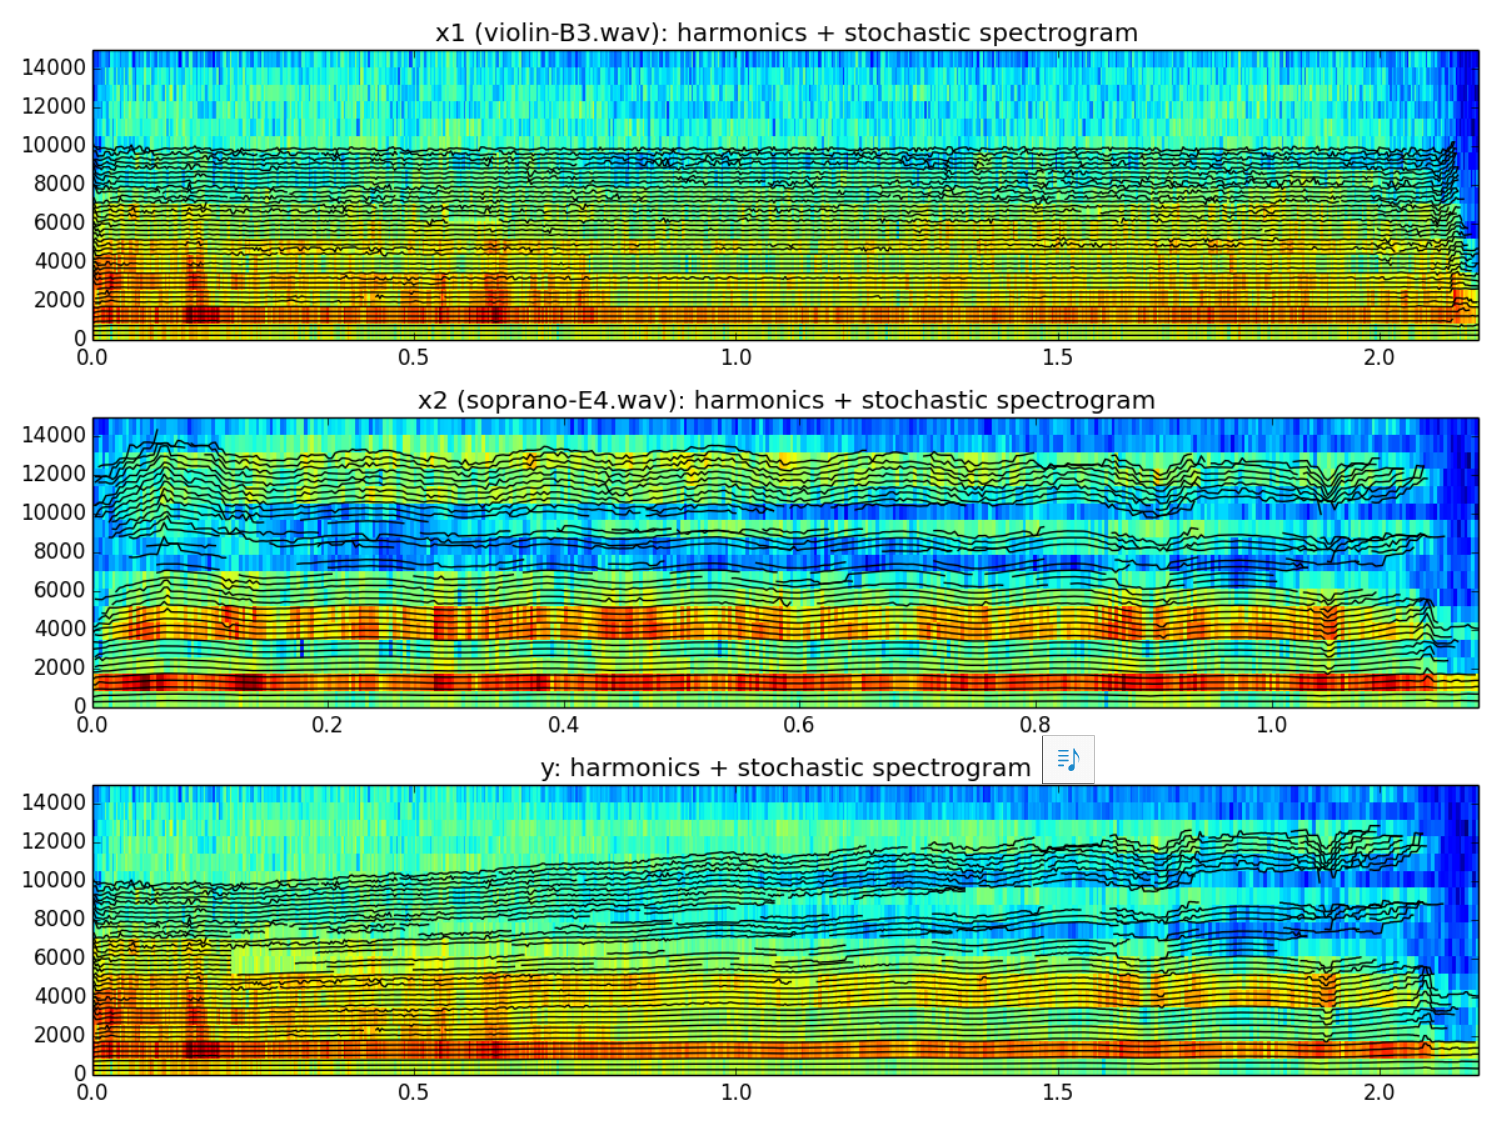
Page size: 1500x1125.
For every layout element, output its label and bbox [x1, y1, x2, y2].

text_box [1041, 735, 1096, 785]
picture [0, 0, 1500, 1125]
